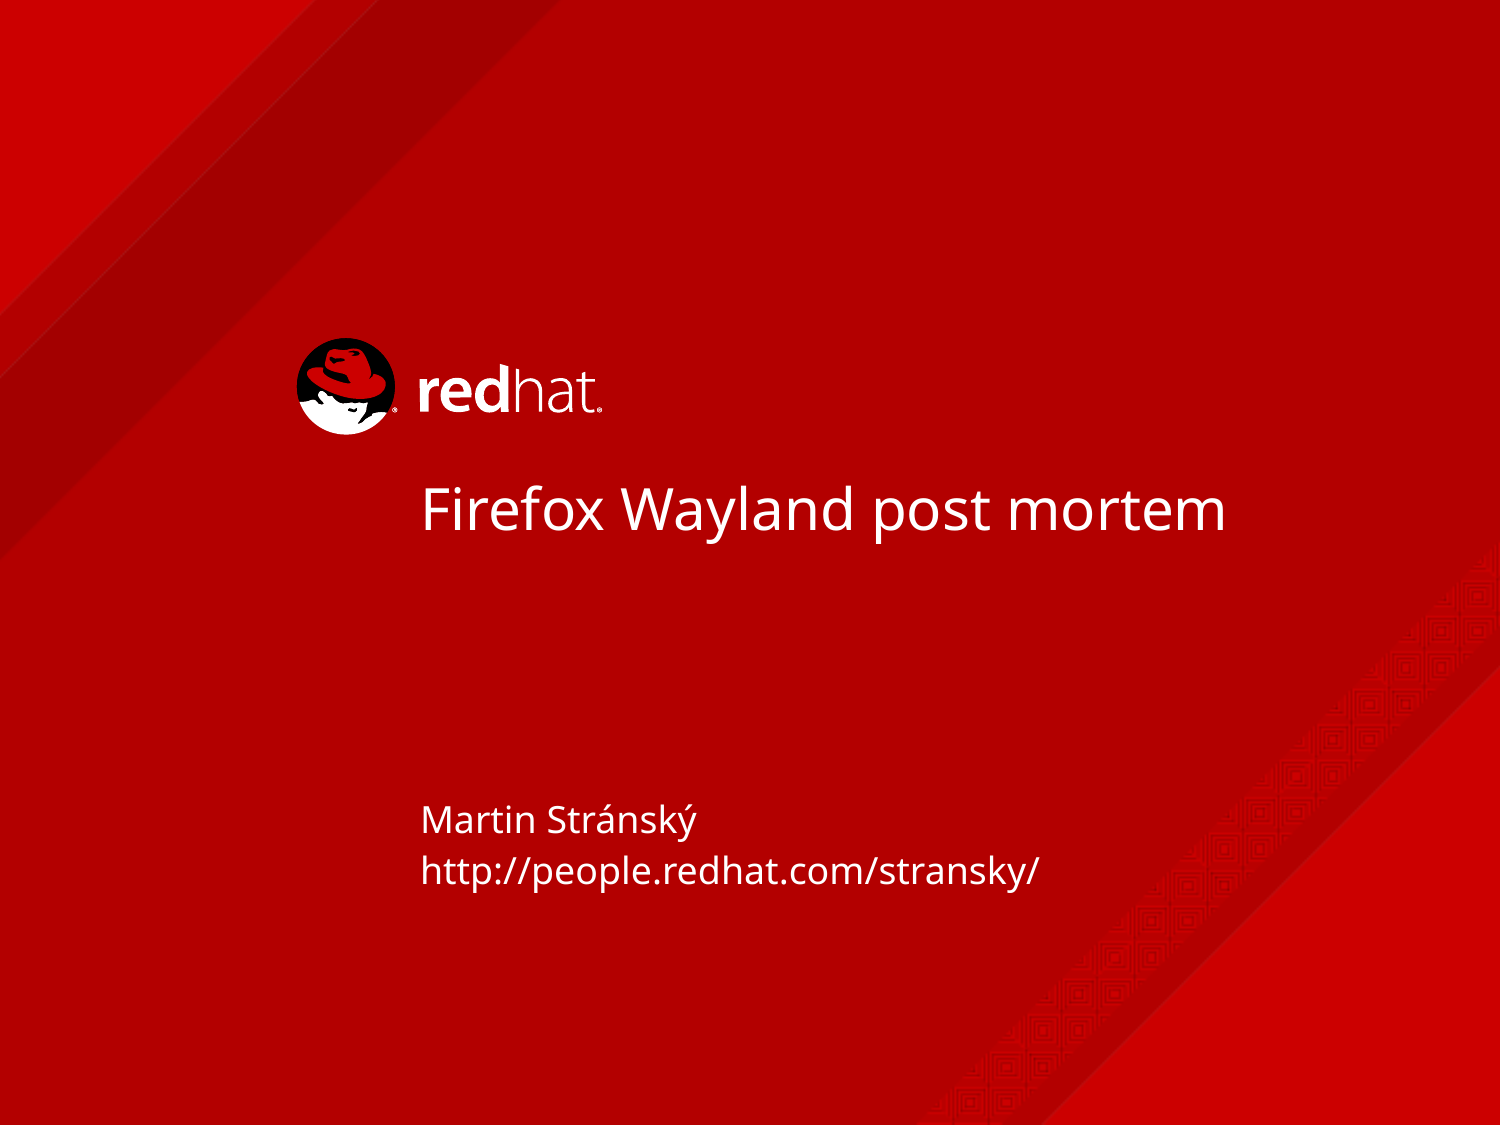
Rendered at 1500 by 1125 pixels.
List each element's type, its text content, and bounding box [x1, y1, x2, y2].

picture [0, 0, 1500, 1125]
subtitle Martin Stránský http://people.redhat.com/stransky/ [420, 682, 1411, 947]
title Firefox Wayland post mortem [420, 467, 1381, 616]
